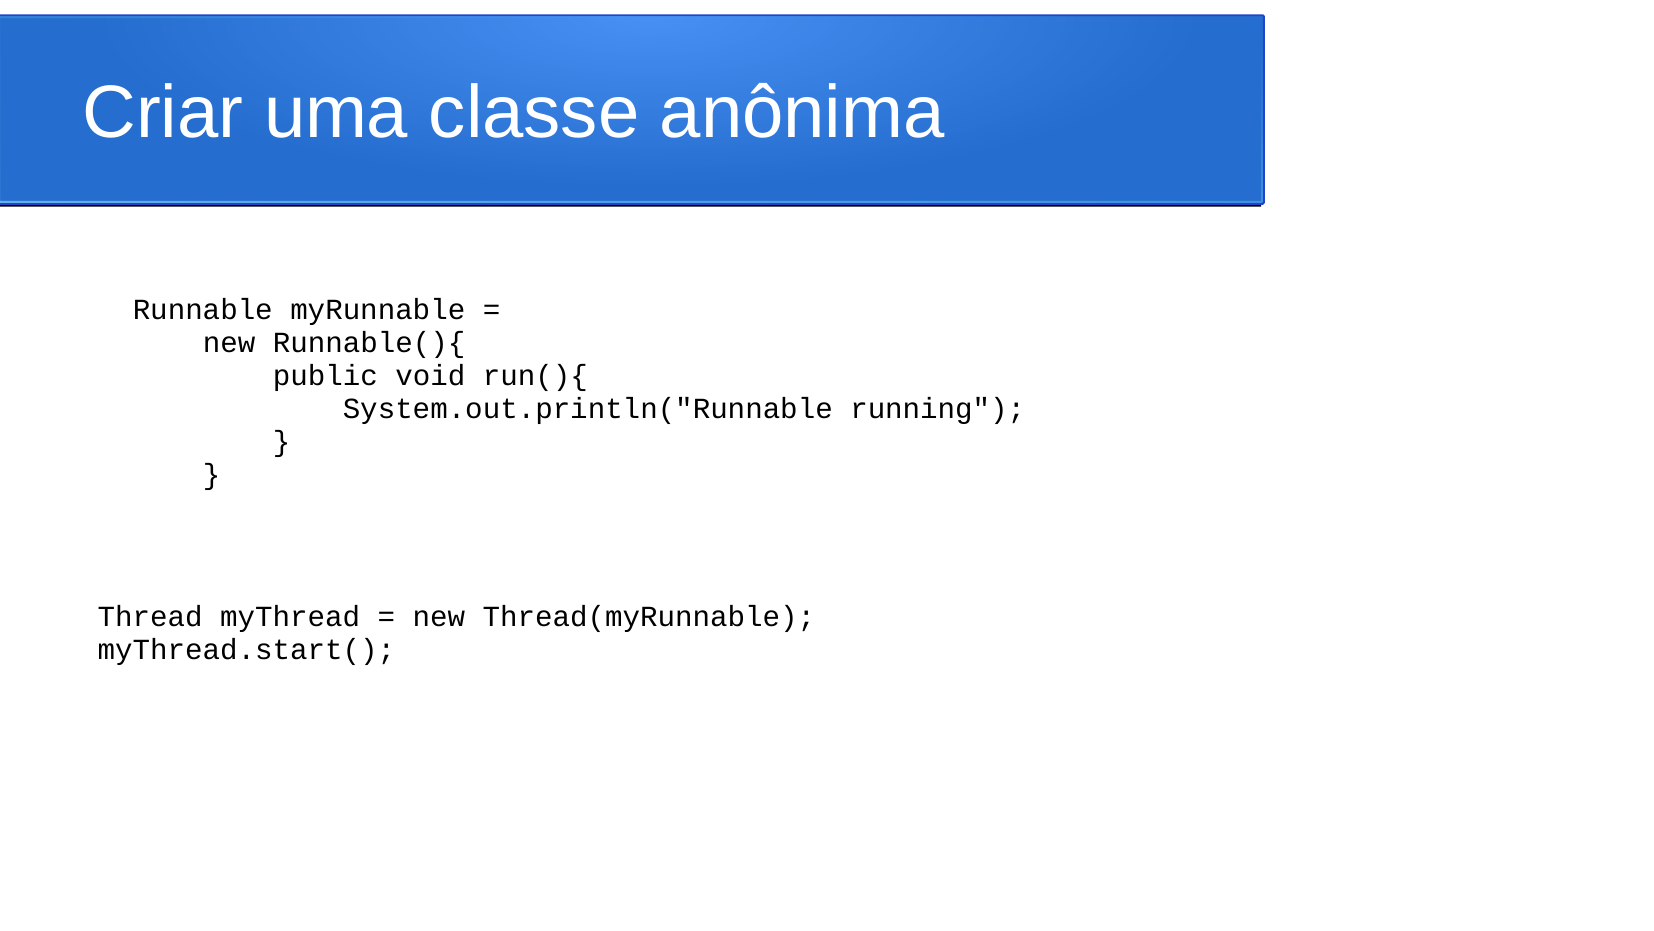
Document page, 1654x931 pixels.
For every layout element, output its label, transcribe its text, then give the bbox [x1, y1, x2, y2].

title Criar uma classe anônima [82, 35, 1235, 189]
text_box Runnable myRunnable = new Runnable(){ public void run(){ System.out.println("Runnable running"); } } [118, 288, 1064, 567]
text_box Thread myThread = new Thread(myRunnable); myThread.start(); [82, 595, 1022, 875]
